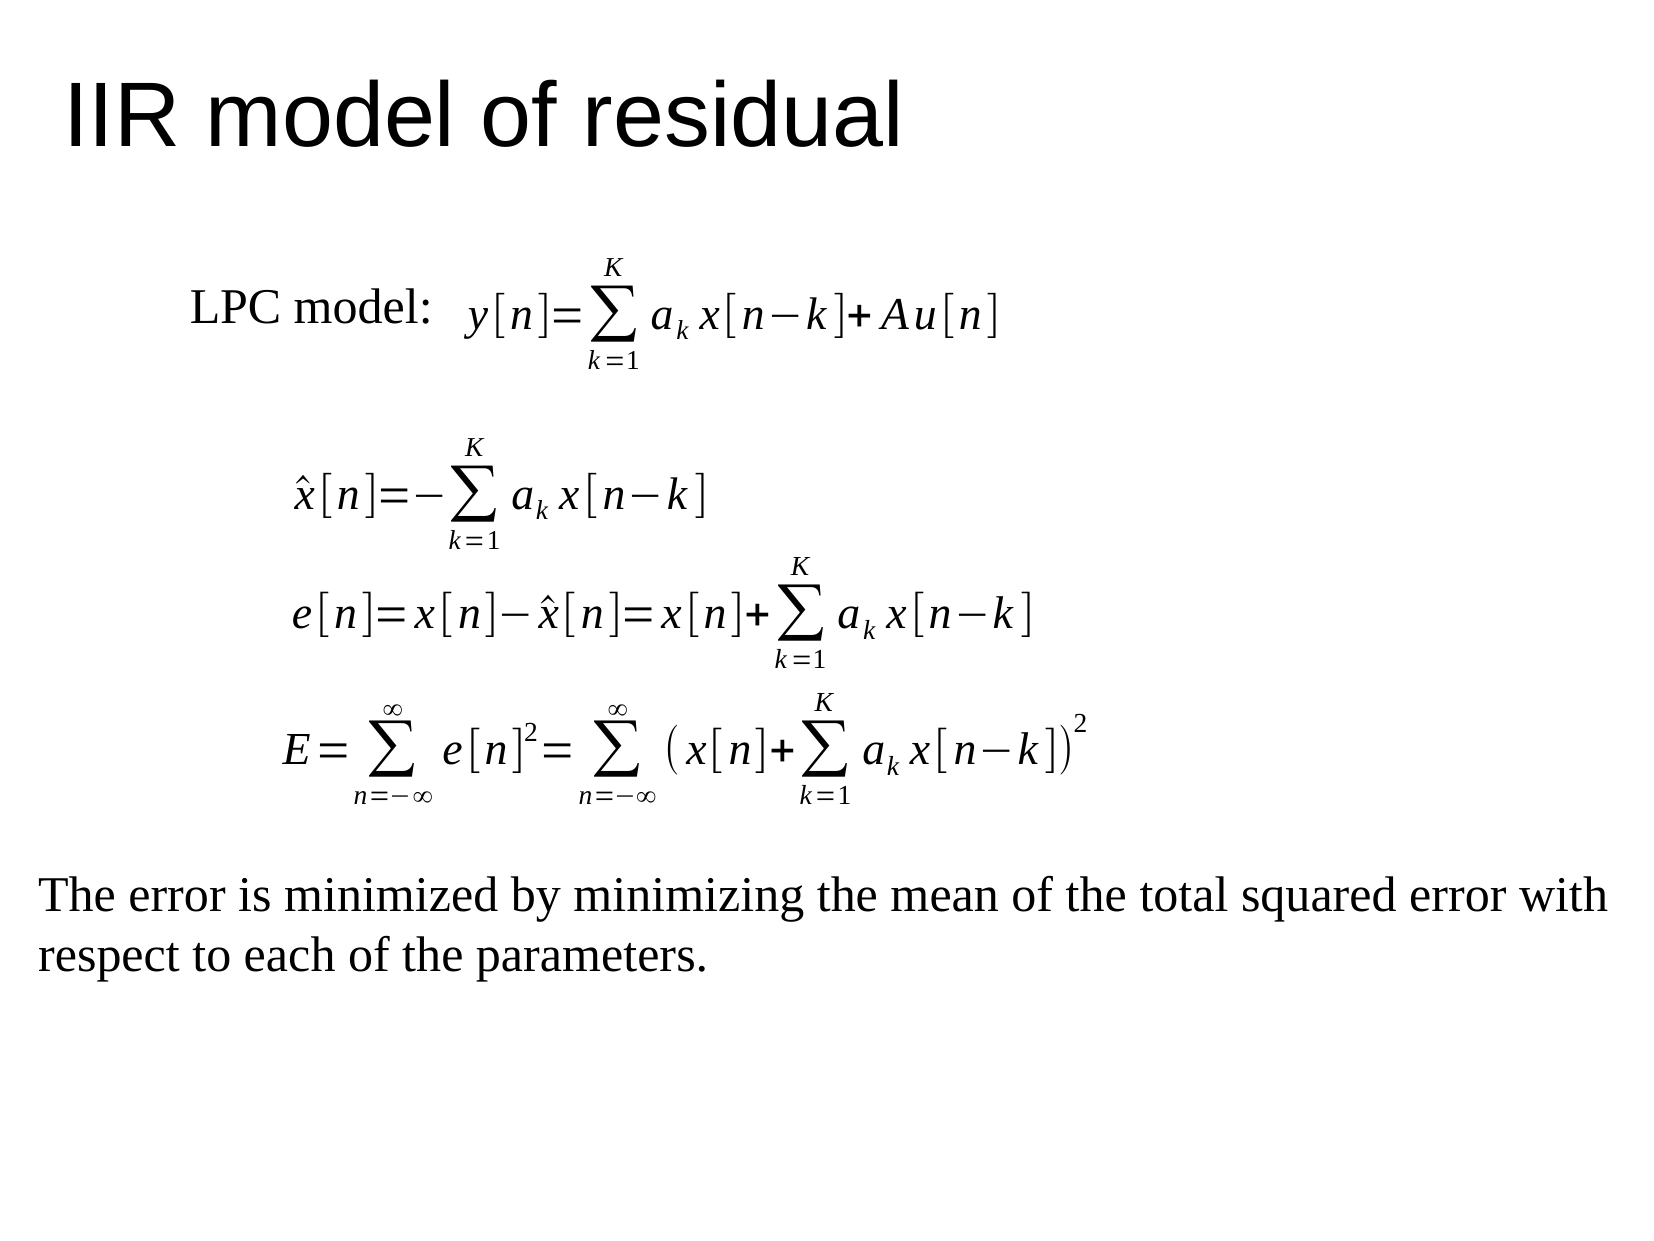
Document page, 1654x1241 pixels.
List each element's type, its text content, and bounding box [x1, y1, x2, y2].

text_box LPC model: [174, 262, 448, 342]
text_box The error is minimized by minimizing the mean of the total squared error with respect to each of the parameters. [23, 849, 1637, 989]
chart [285, 431, 1040, 676]
chart [455, 251, 1006, 376]
title IIR model of residual [63, 21, 1414, 209]
chart [273, 687, 1093, 811]
